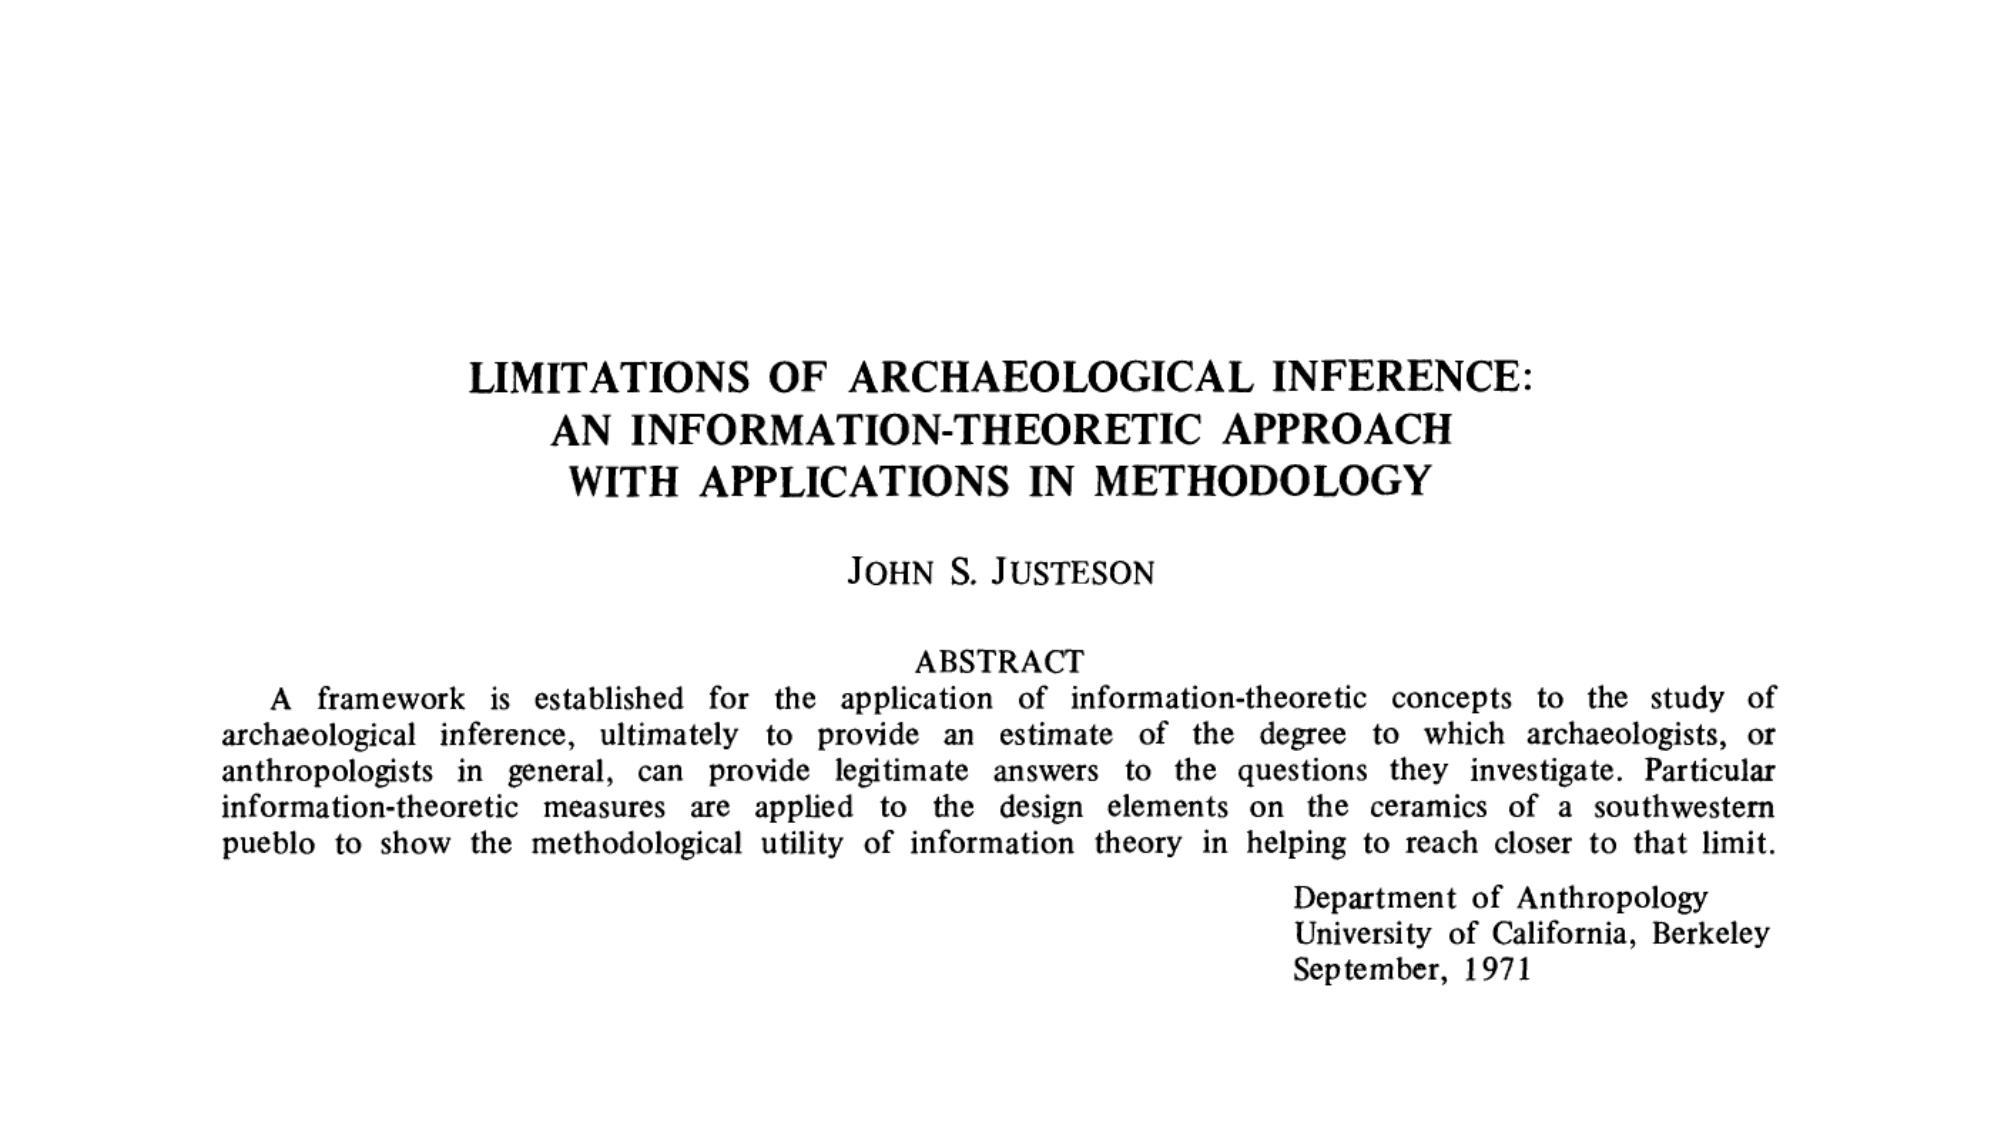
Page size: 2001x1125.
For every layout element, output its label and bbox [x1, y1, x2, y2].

picture [214, 345, 1786, 1000]
